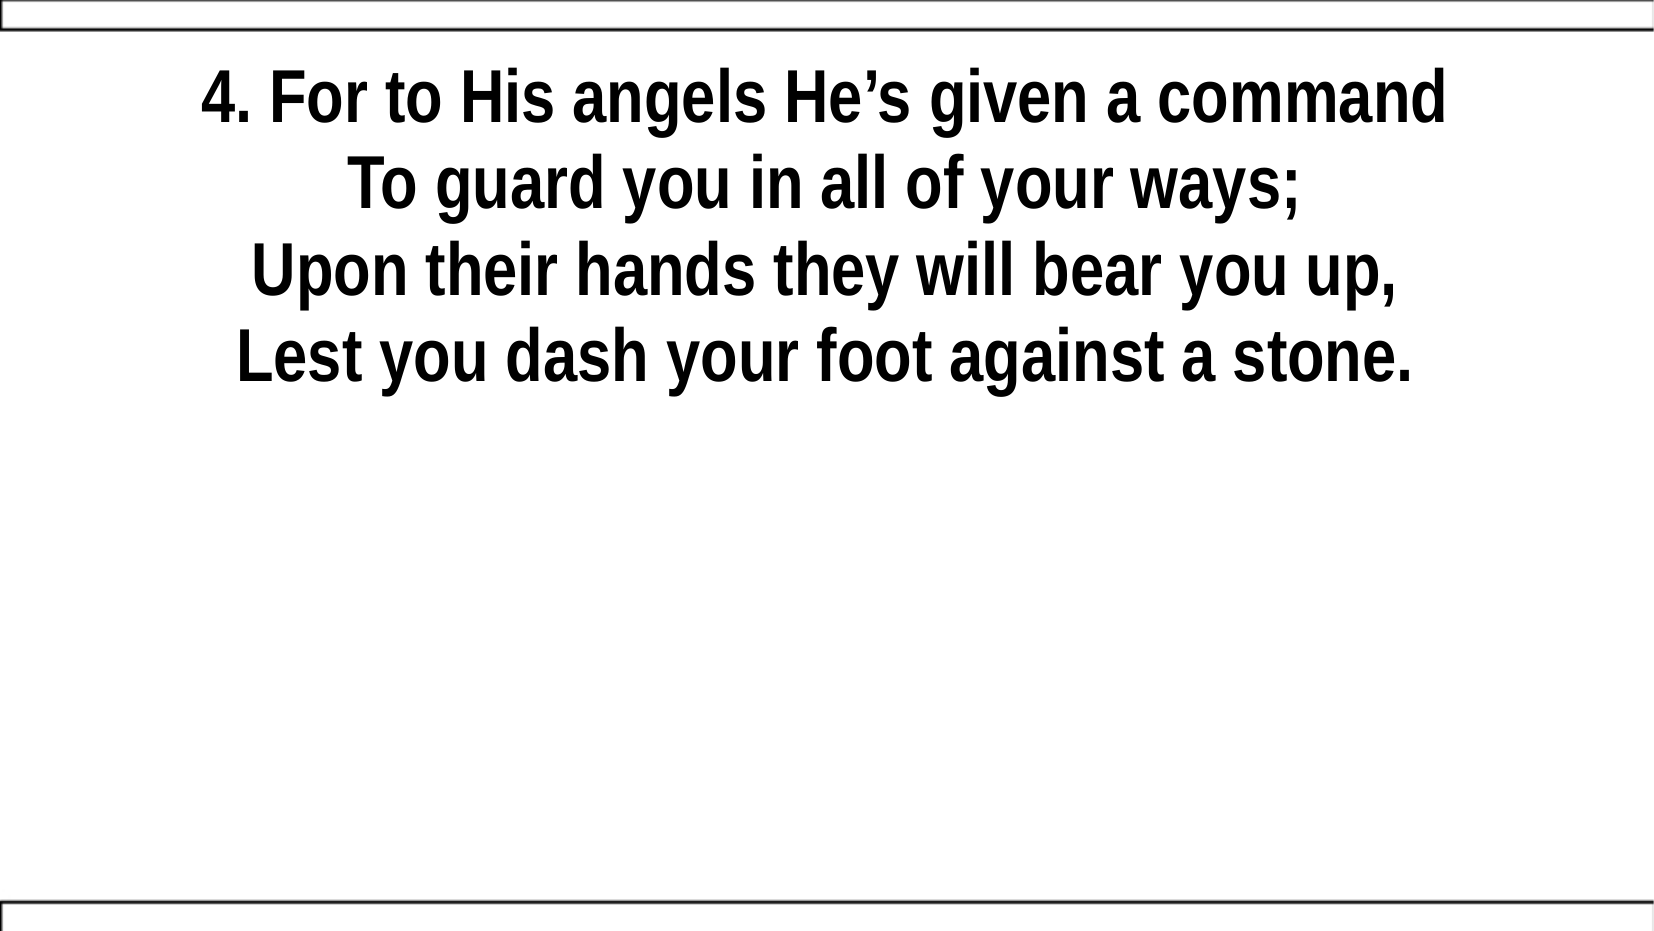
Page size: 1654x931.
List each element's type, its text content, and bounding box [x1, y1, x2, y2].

text_box 4. For to His angels He’s given a command To guard you in all of your ways; Upon their hands they will bear you up, Lest you dash your foot against a stone. [75, 45, 1576, 406]
picture [0, 0, 1654, 931]
